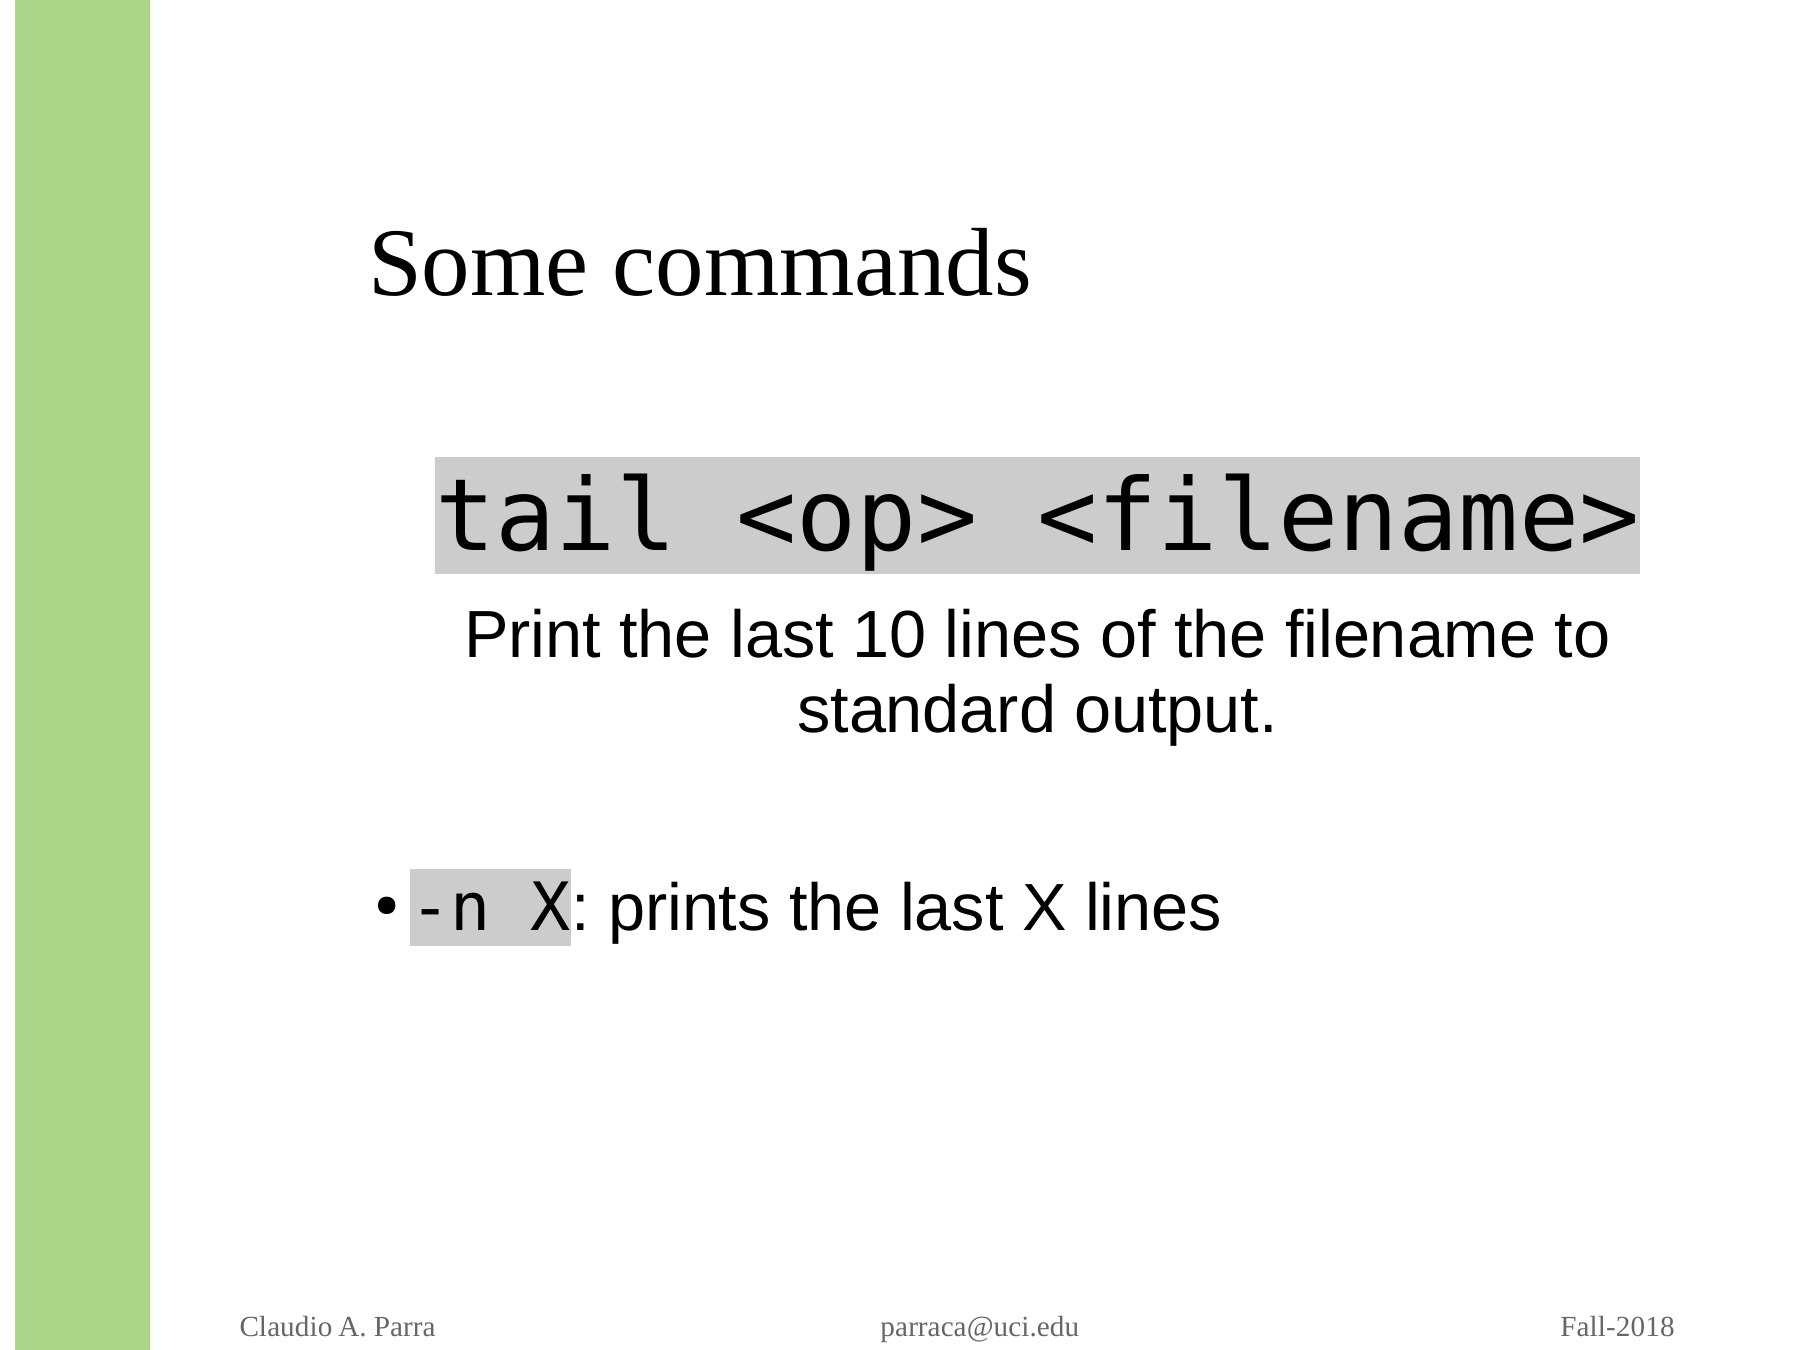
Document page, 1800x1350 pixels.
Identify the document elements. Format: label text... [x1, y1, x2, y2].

text_box tail <op> <filename> Print the last 10 lines of the filename to standard output. -n X: prints the last X lines [360, 449, 1681, 955]
subtitle Some commands [368, 101, 1531, 424]
